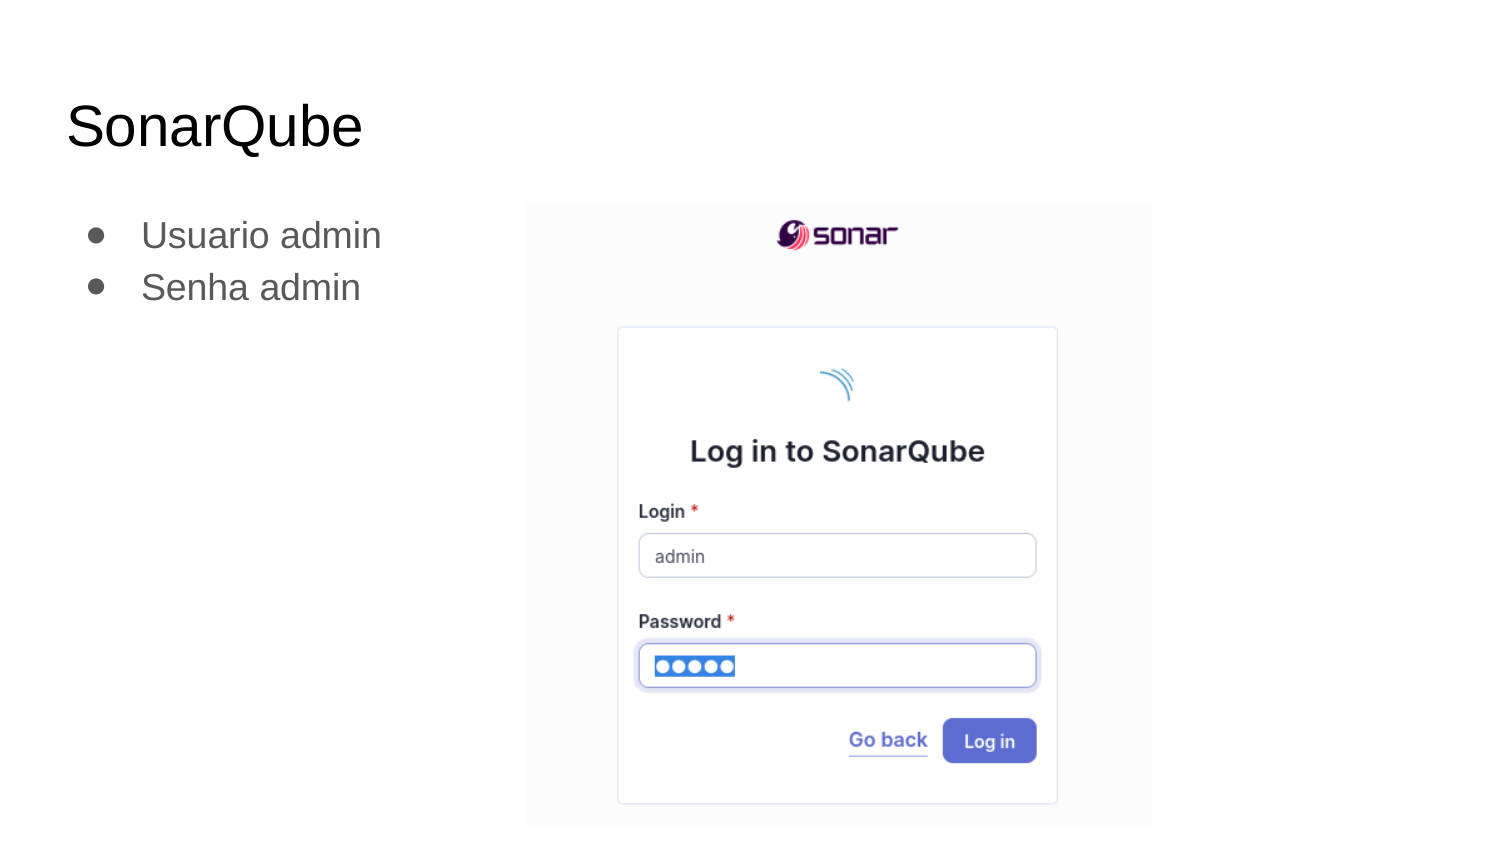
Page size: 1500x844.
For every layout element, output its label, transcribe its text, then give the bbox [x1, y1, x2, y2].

title SonarQube [51, 72, 1449, 167]
picture [526, 204, 1152, 827]
list Usuario admin Senha admin [51, 189, 1489, 750]
